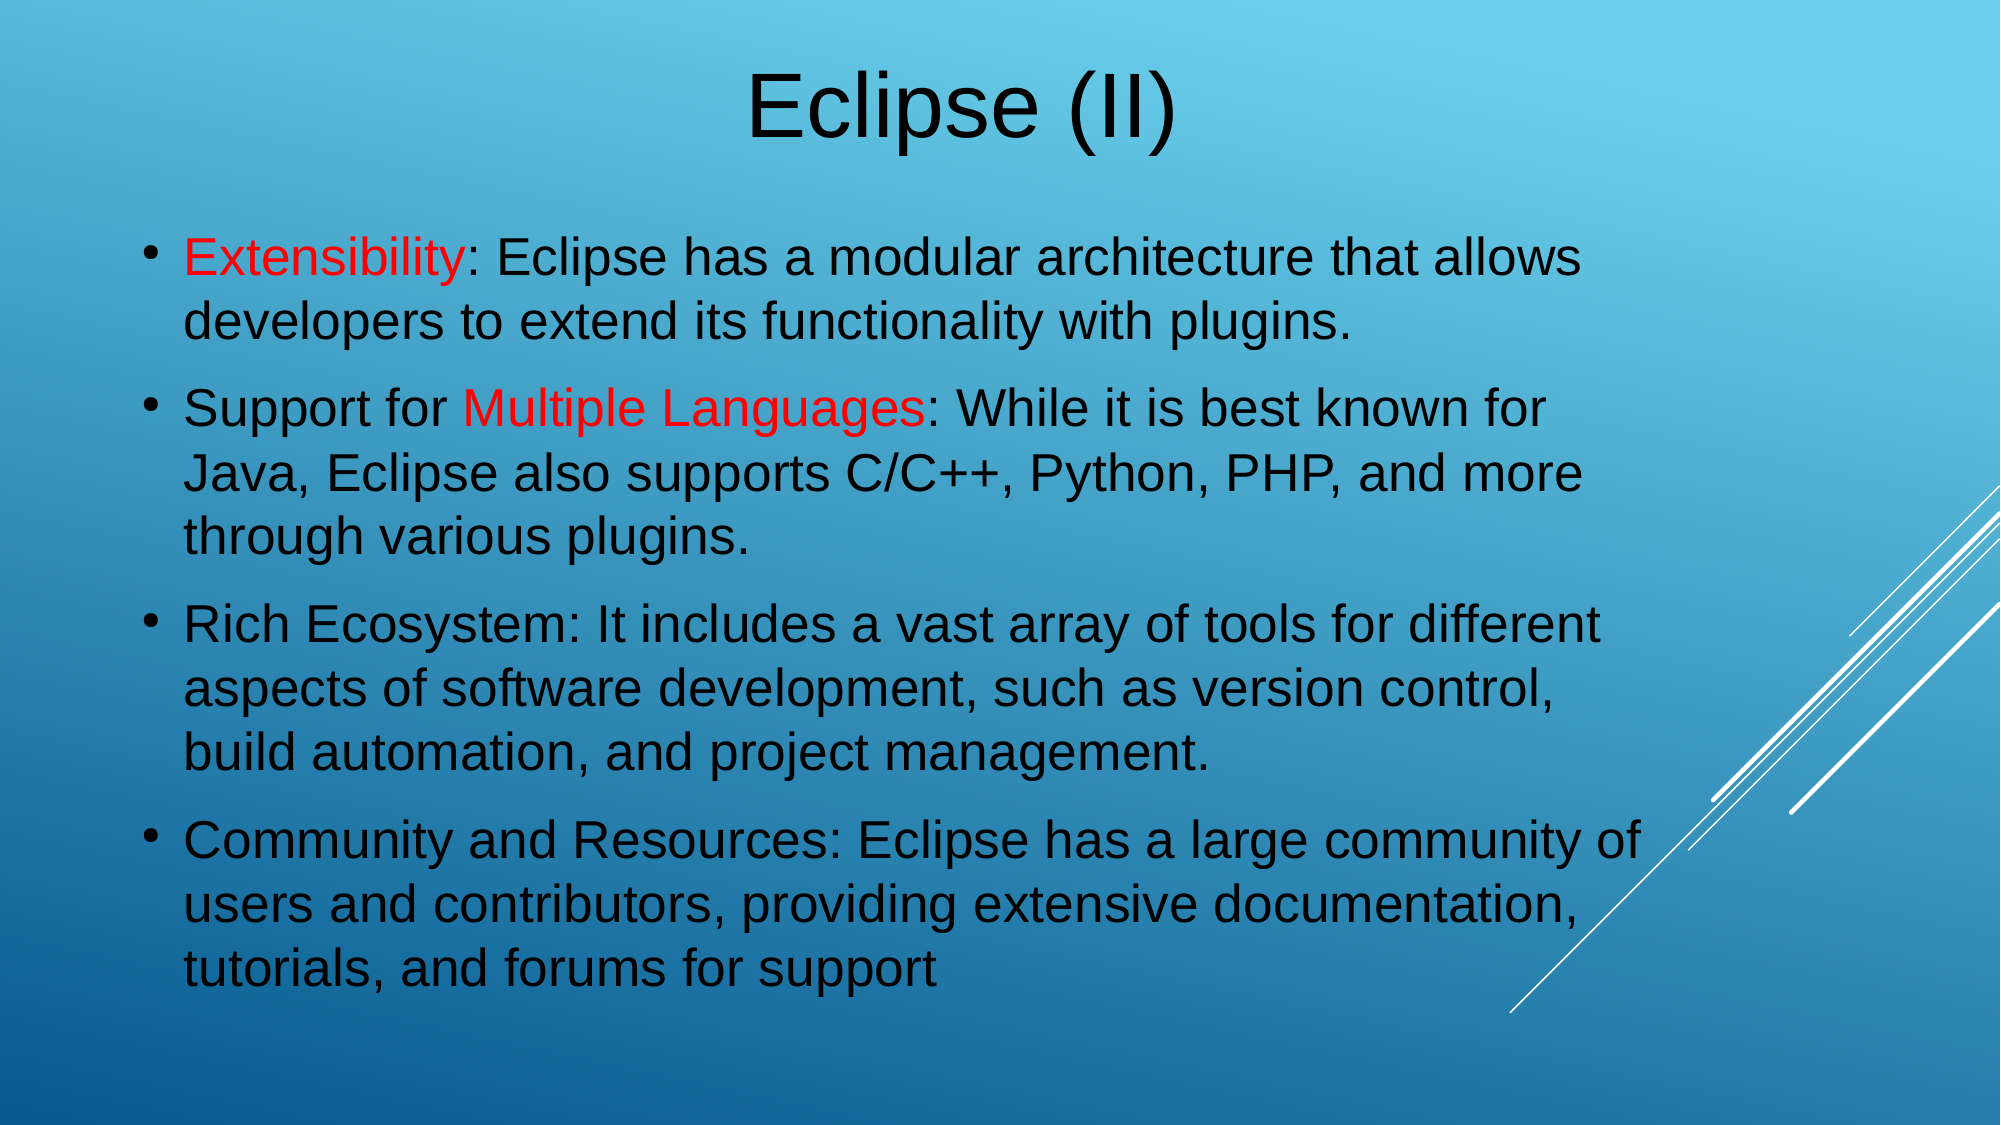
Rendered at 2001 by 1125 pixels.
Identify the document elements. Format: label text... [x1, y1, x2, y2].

list Extensibility: Eclipse has a modular architecture that allows developers to extend its functionality with plugins. Support for Multiple Languages: While it is best known for Java, Eclipse also supports C/C++, Python, PHP, and more through various plugins. Rich Ecosystem: It includes a vast array of tools for different aspects of software development, such as version control, build automation, and project management. Community and Resources: Eclipse has a large community of users and contributors, providing extensive documentation, tutorials, and forums for support [112, 214, 1664, 1015]
title Eclipse (II) [72, 16, 1853, 185]
